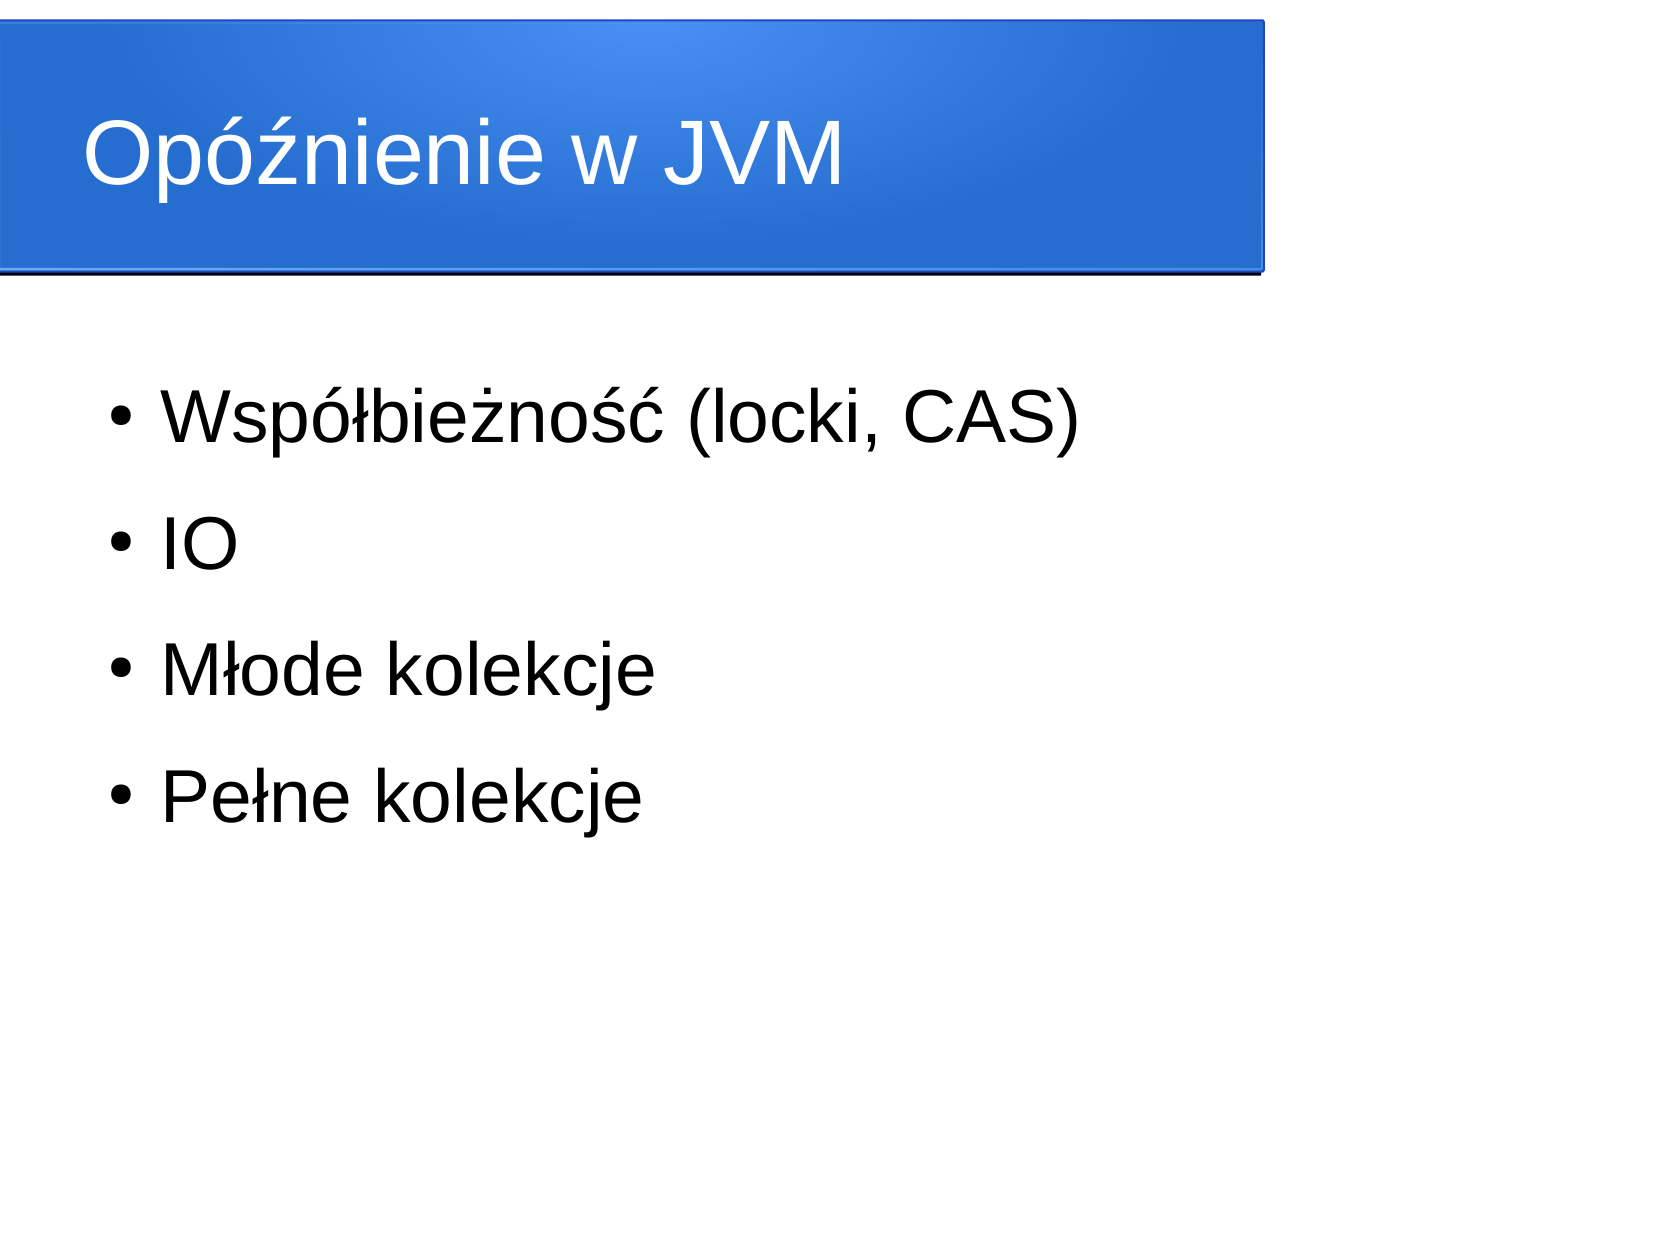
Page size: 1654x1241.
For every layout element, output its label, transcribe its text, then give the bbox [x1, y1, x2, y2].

list Współbieżność (locki, CAS) IO Młode kolekcje Pełne kolekcje [89, 375, 1546, 1095]
title Opóźnienie w JVM [82, 49, 1250, 257]
